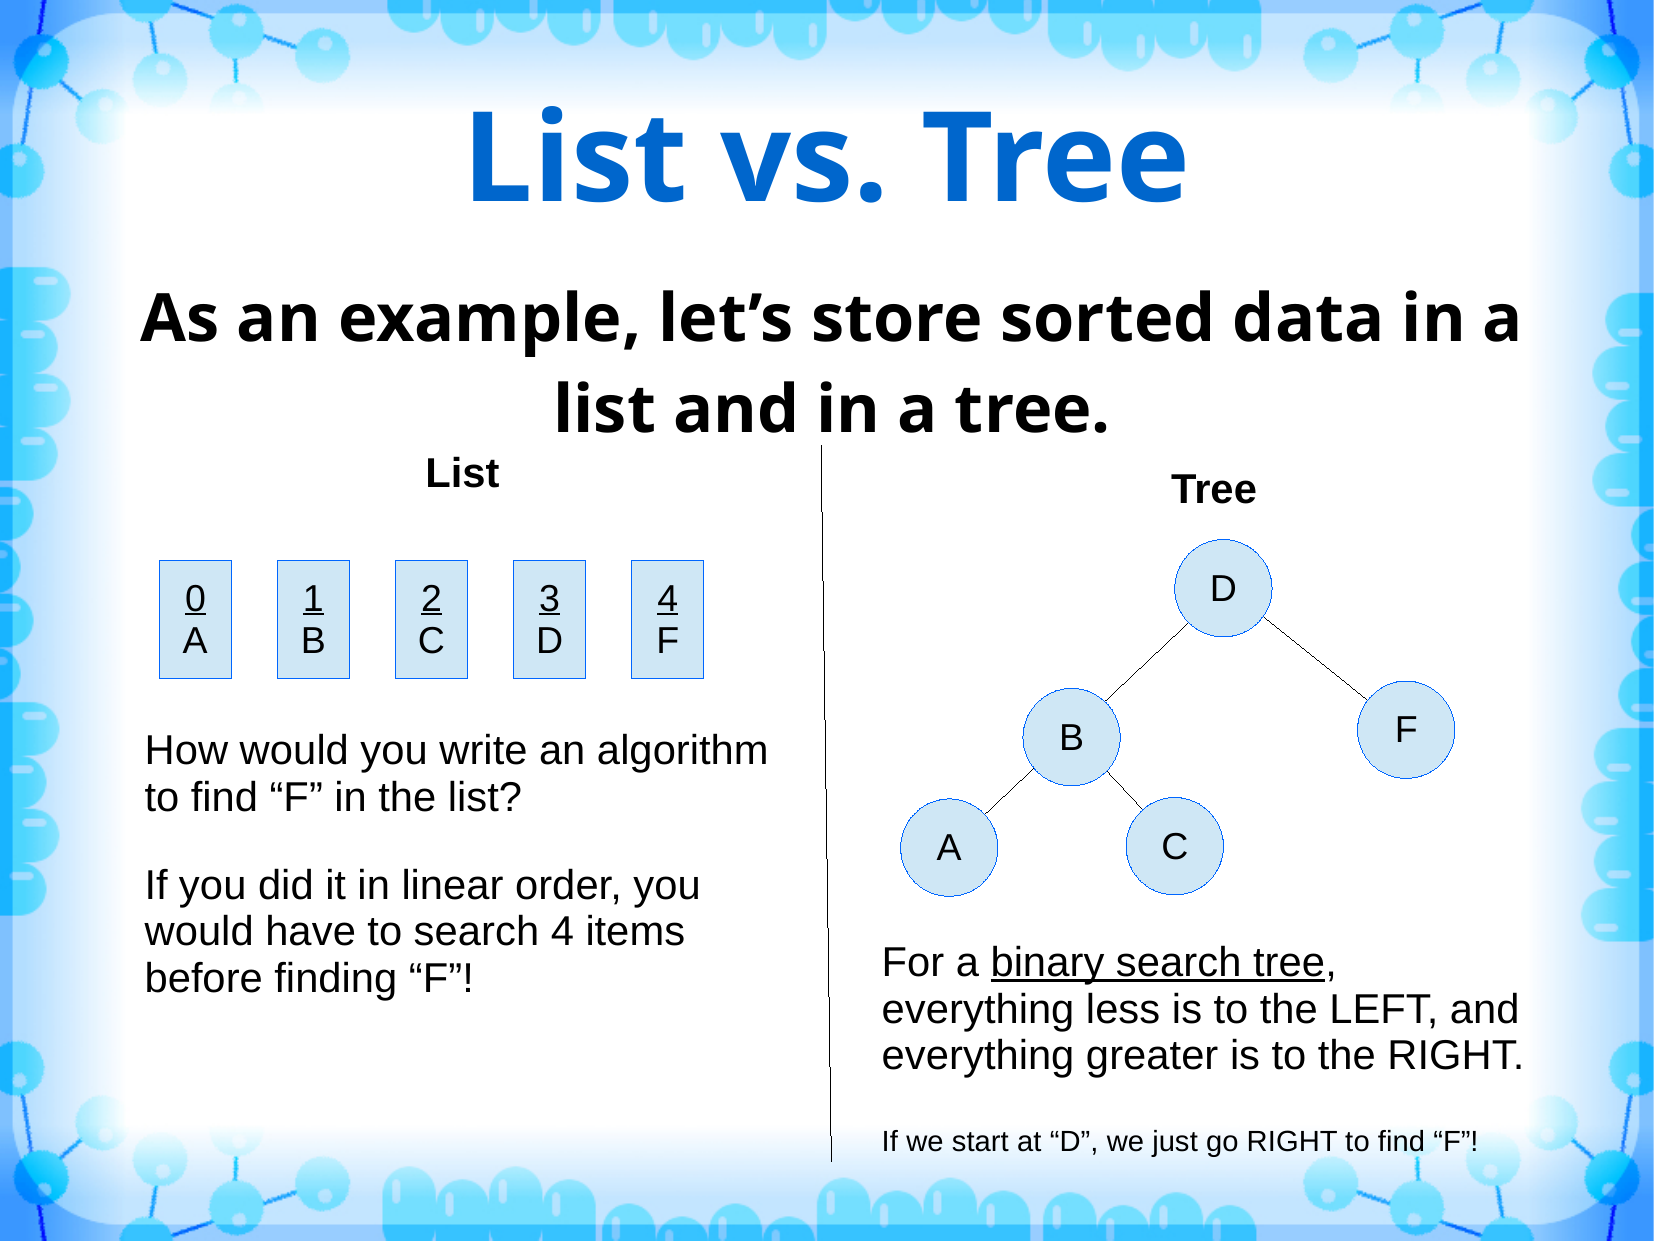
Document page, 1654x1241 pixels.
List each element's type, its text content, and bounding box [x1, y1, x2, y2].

picture [0, 0, 1654, 1241]
text_box 0 A [159, 560, 232, 679]
text_box For a binary search tree, everything less is to the LEFT, and everything greater is to the RIGHT. If we start at “D”, we just go RIGHT to find “F”! [866, 931, 1541, 1166]
text_box C [1126, 797, 1224, 895]
text_box 4 F [631, 560, 704, 679]
text_box How would you write an algorithm to find “F” in the list? If you did it in linear order, you would have to search 4 items before finding “F”! [129, 719, 804, 1009]
text_box F [1357, 681, 1455, 779]
text_box 1 B [277, 560, 350, 679]
text_box As an example, let’s store sorted data in a list and in a tree. [135, 270, 1531, 516]
text_box D [1174, 539, 1273, 637]
text_box 3 D [513, 560, 586, 679]
text_box 2 C [395, 560, 468, 679]
text_box A [900, 798, 998, 897]
text_box List [123, 442, 802, 504]
text_box Tree [874, 458, 1554, 520]
text_box B [1022, 688, 1121, 786]
title List vs. Tree [82, 49, 1571, 257]
